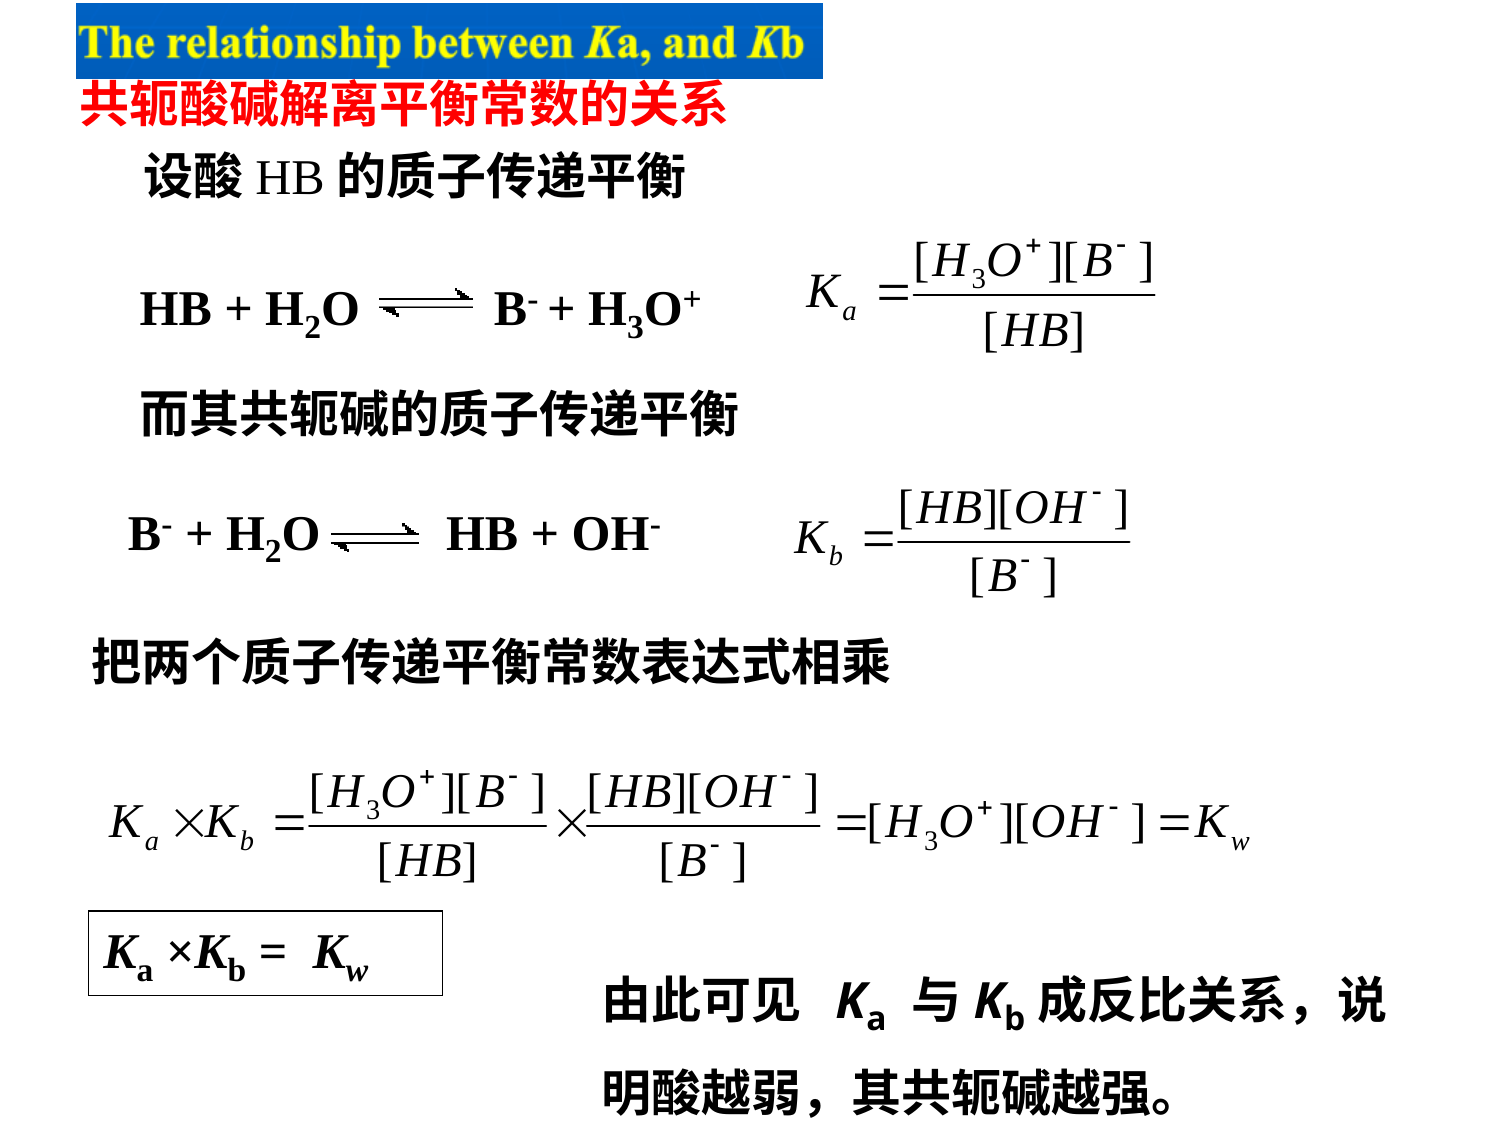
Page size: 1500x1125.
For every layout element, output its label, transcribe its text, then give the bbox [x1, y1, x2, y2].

picture [76, 3, 823, 79]
chart [360, 279, 466, 340]
text_box 把两个质子传递平衡常数表达式相乘 [76, 622, 1034, 698]
text_box 由此可见 Ka 与Kb成反比关系，说明酸越弱，其共轭碱越强。 [585, 933, 1425, 1118]
chart [785, 469, 1141, 611]
text_box 设酸HB的质子传递平衡 [128, 141, 845, 213]
chart [100, 752, 1258, 895]
chart [797, 221, 1164, 366]
text_box Ka ×Kb = Kw [88, 911, 443, 988]
text_box HB + H2O [112, 268, 443, 344]
text_box 共轭酸碱解离平衡常数的关系 [64, 65, 928, 141]
text_box 而其共轭碱的质子传递平衡 [124, 374, 869, 450]
text_box B- + H3O+ [466, 268, 809, 344]
chart [313, 514, 443, 576]
text_box HB + OH- [431, 492, 751, 568]
text_box B- + H2O [100, 492, 396, 568]
